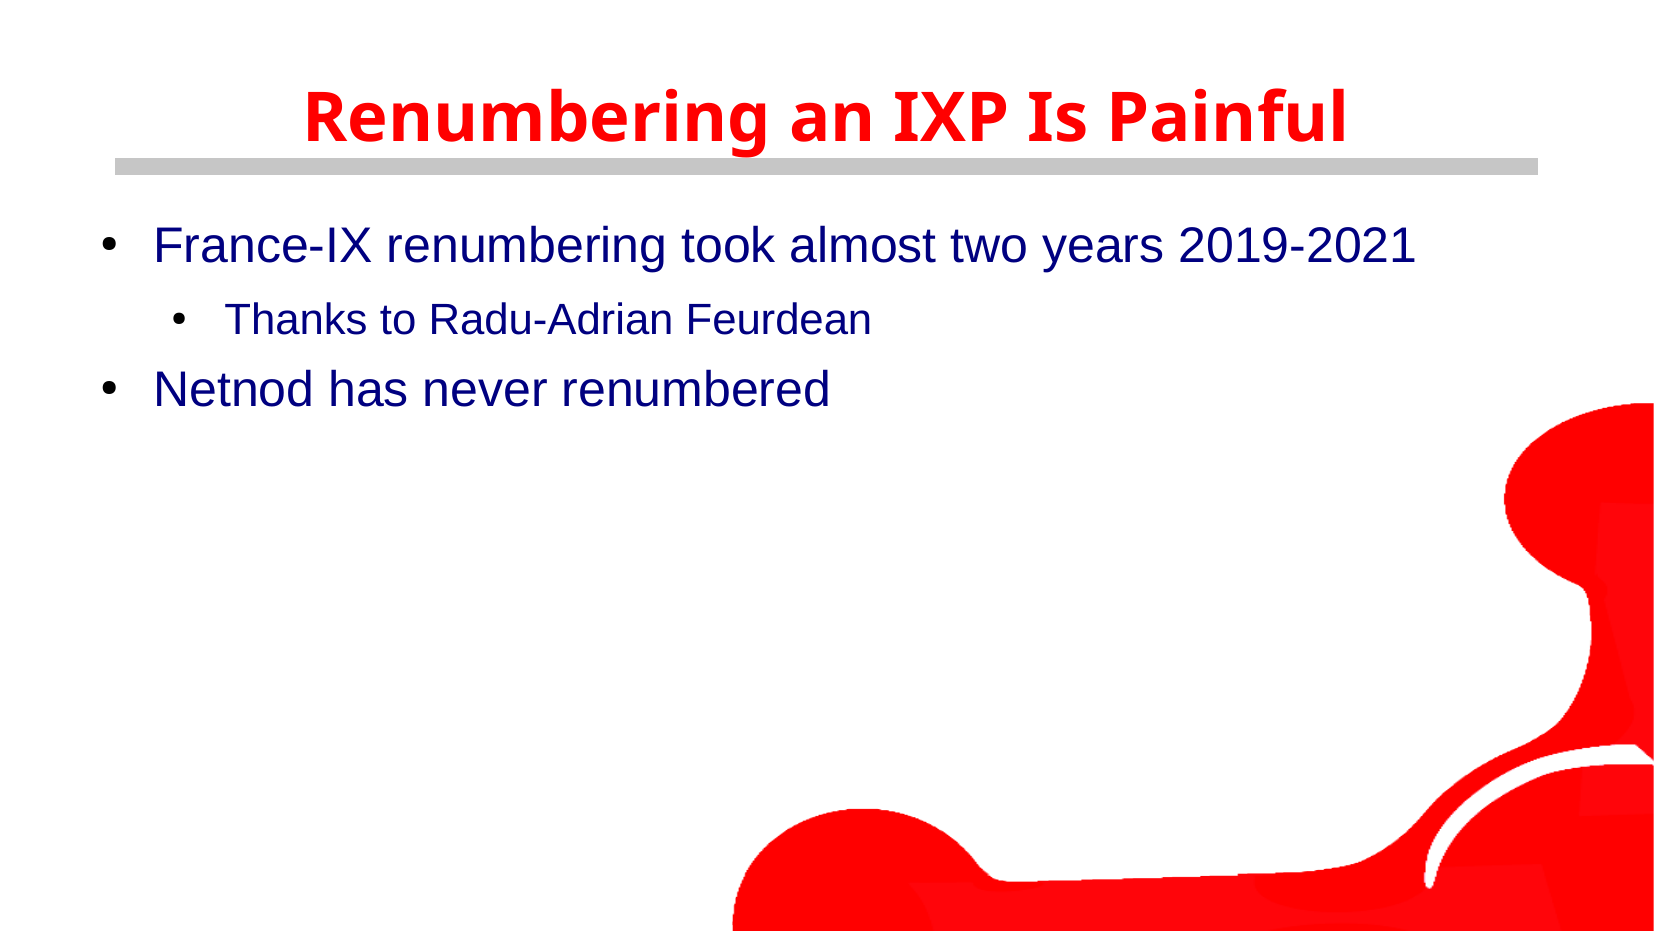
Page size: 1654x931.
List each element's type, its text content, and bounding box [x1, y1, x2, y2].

title Renumbering an IXP Is Painful [82, 36, 1571, 193]
list France-IX renumbering took almost two years 2019-2021 Thanks to Radu-Adrian Feurdean Netnod has never renumbered [82, 217, 1571, 804]
